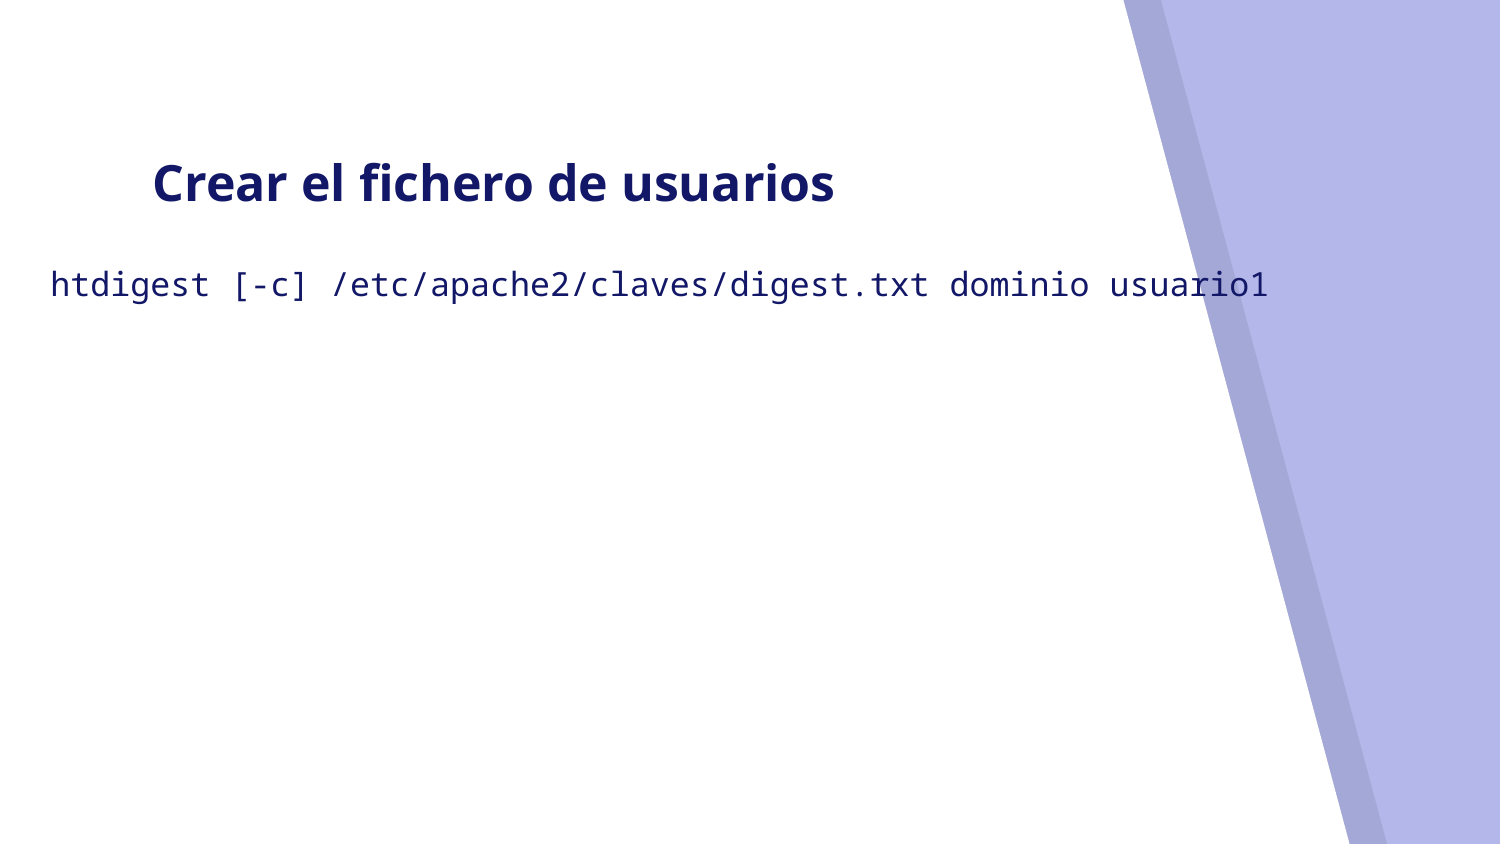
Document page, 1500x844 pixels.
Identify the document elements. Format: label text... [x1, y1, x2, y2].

title Crear el fichero de usuarios [137, 146, 1276, 227]
list htdigest [-c] /etc/apache2/claves/digest.txt dominio usuario1 [35, 248, 1369, 497]
